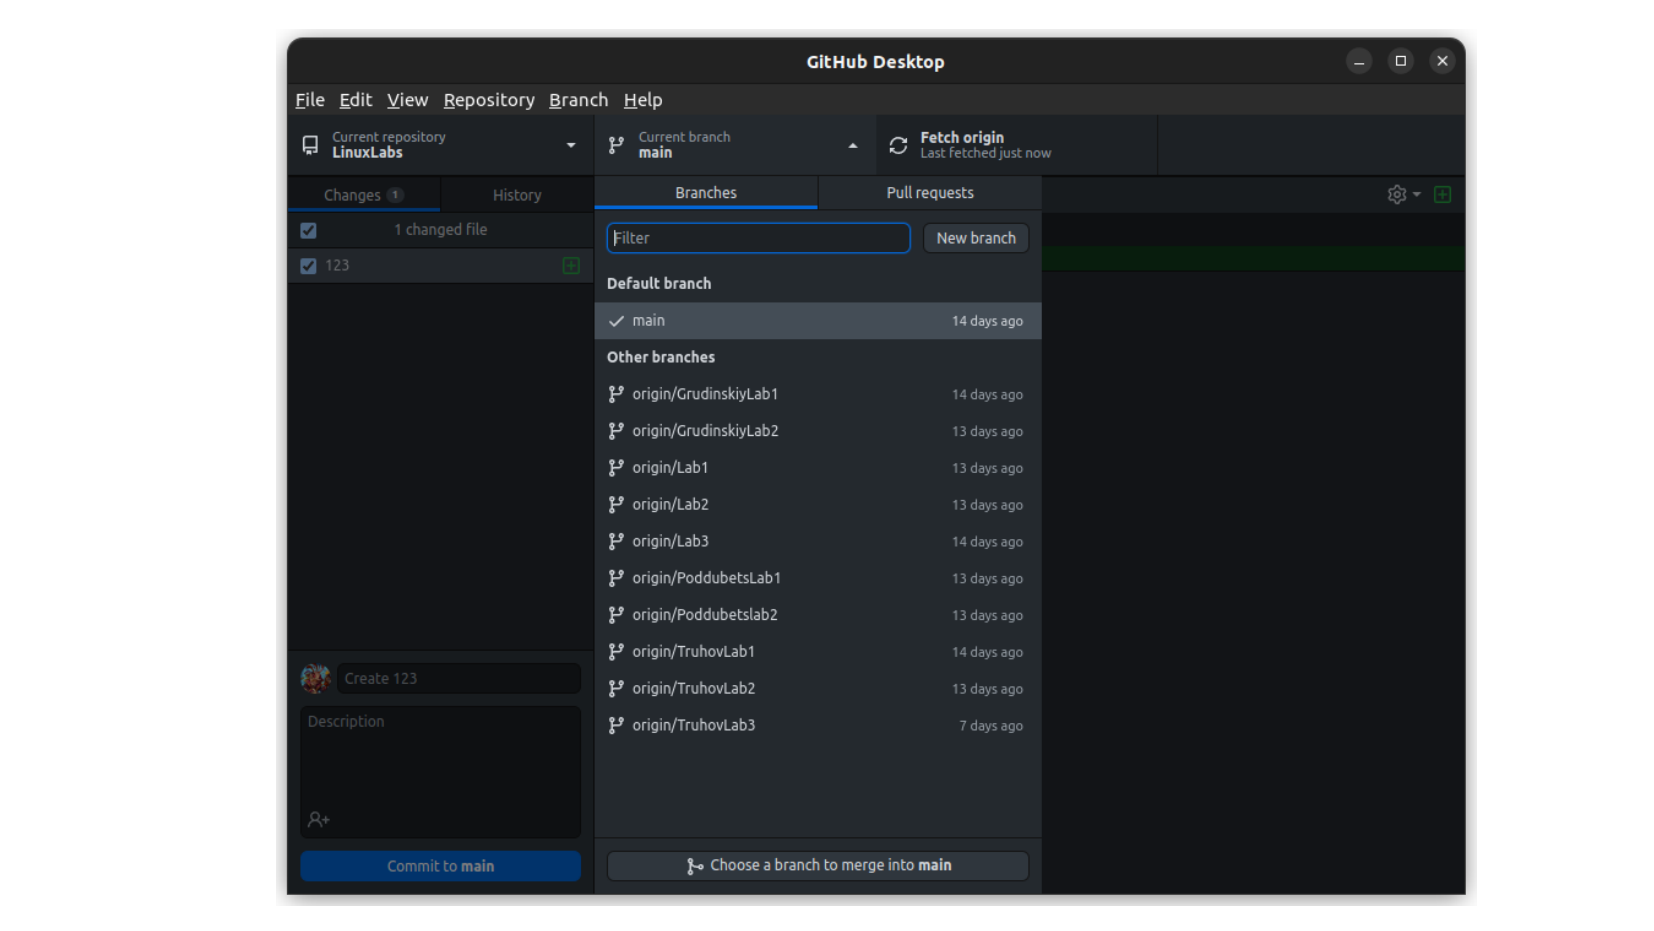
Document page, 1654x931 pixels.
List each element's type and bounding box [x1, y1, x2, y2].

picture [276, 29, 1477, 906]
